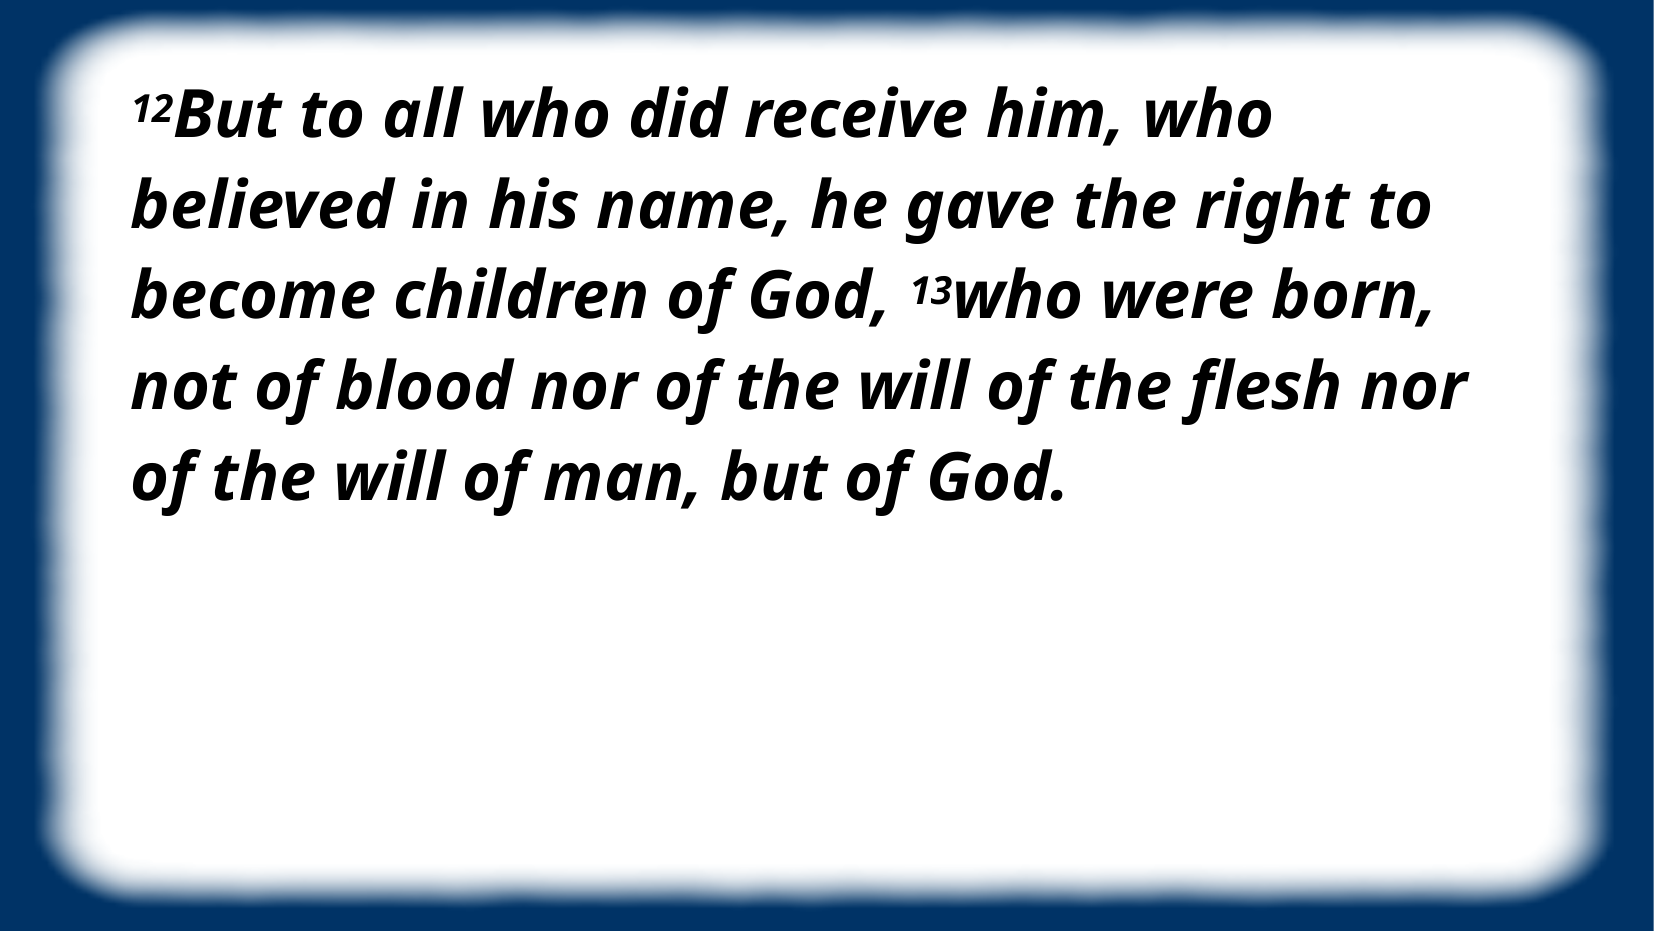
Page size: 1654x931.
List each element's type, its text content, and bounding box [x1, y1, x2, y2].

text_box 12But to all who did receive him, who believed in his name, he gave the right to become children of God, 13who were born, not of blood nor of the will of the flesh nor of the will of man, but of God. [116, 58, 1557, 518]
picture [0, 0, 1654, 931]
